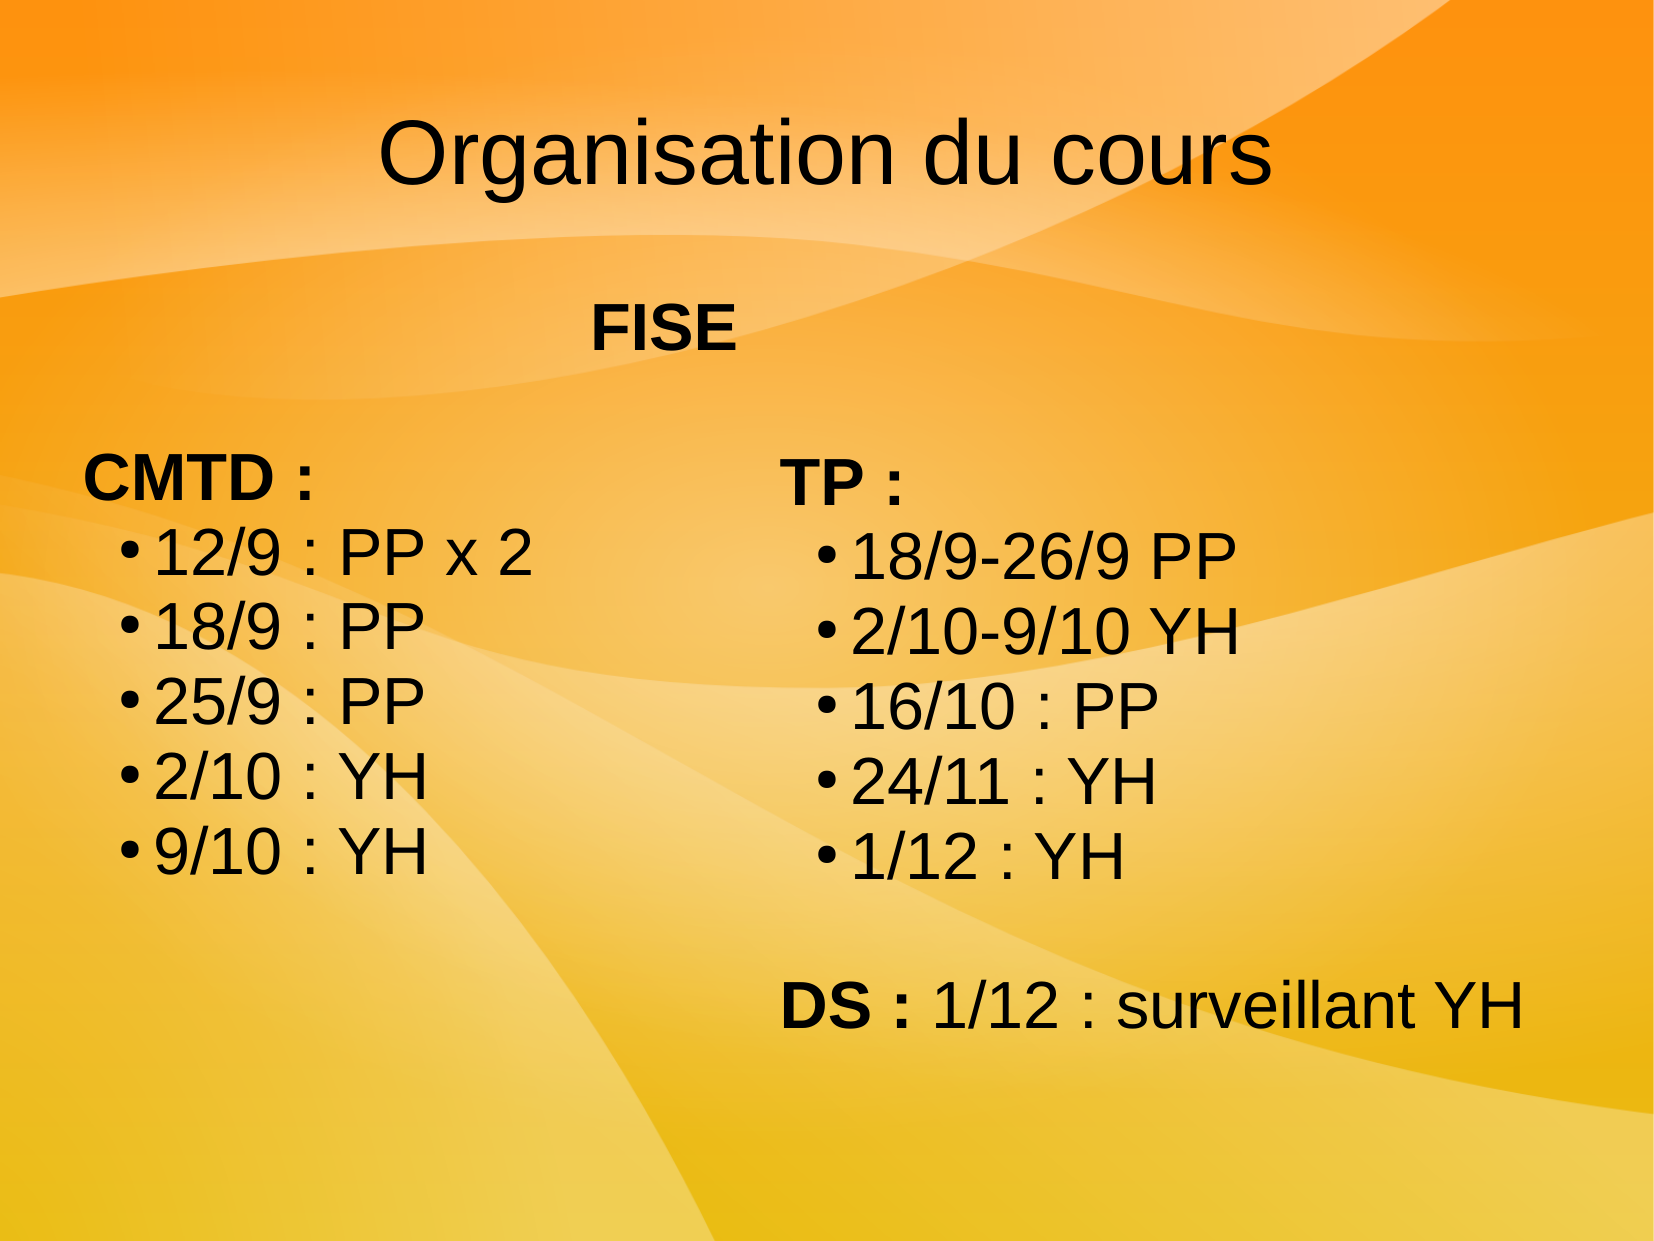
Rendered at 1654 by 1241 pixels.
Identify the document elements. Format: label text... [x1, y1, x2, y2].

text_box FISE CMTD : 12/9 : PP x 2 18/9 : PP 25/9 : PP 2/10 : YH 9/10 : YH [82, 290, 739, 1010]
picture [0, 0, 1654, 1241]
subtitle TP : 18/9-26/9 PP 2/10-9/10 YH 16/10 : PP 24/11 : YH 1/12 : YH DS : 1/12 : surveillant YH [779, 295, 1565, 1118]
title Organisation du cours [82, 49, 1571, 257]
